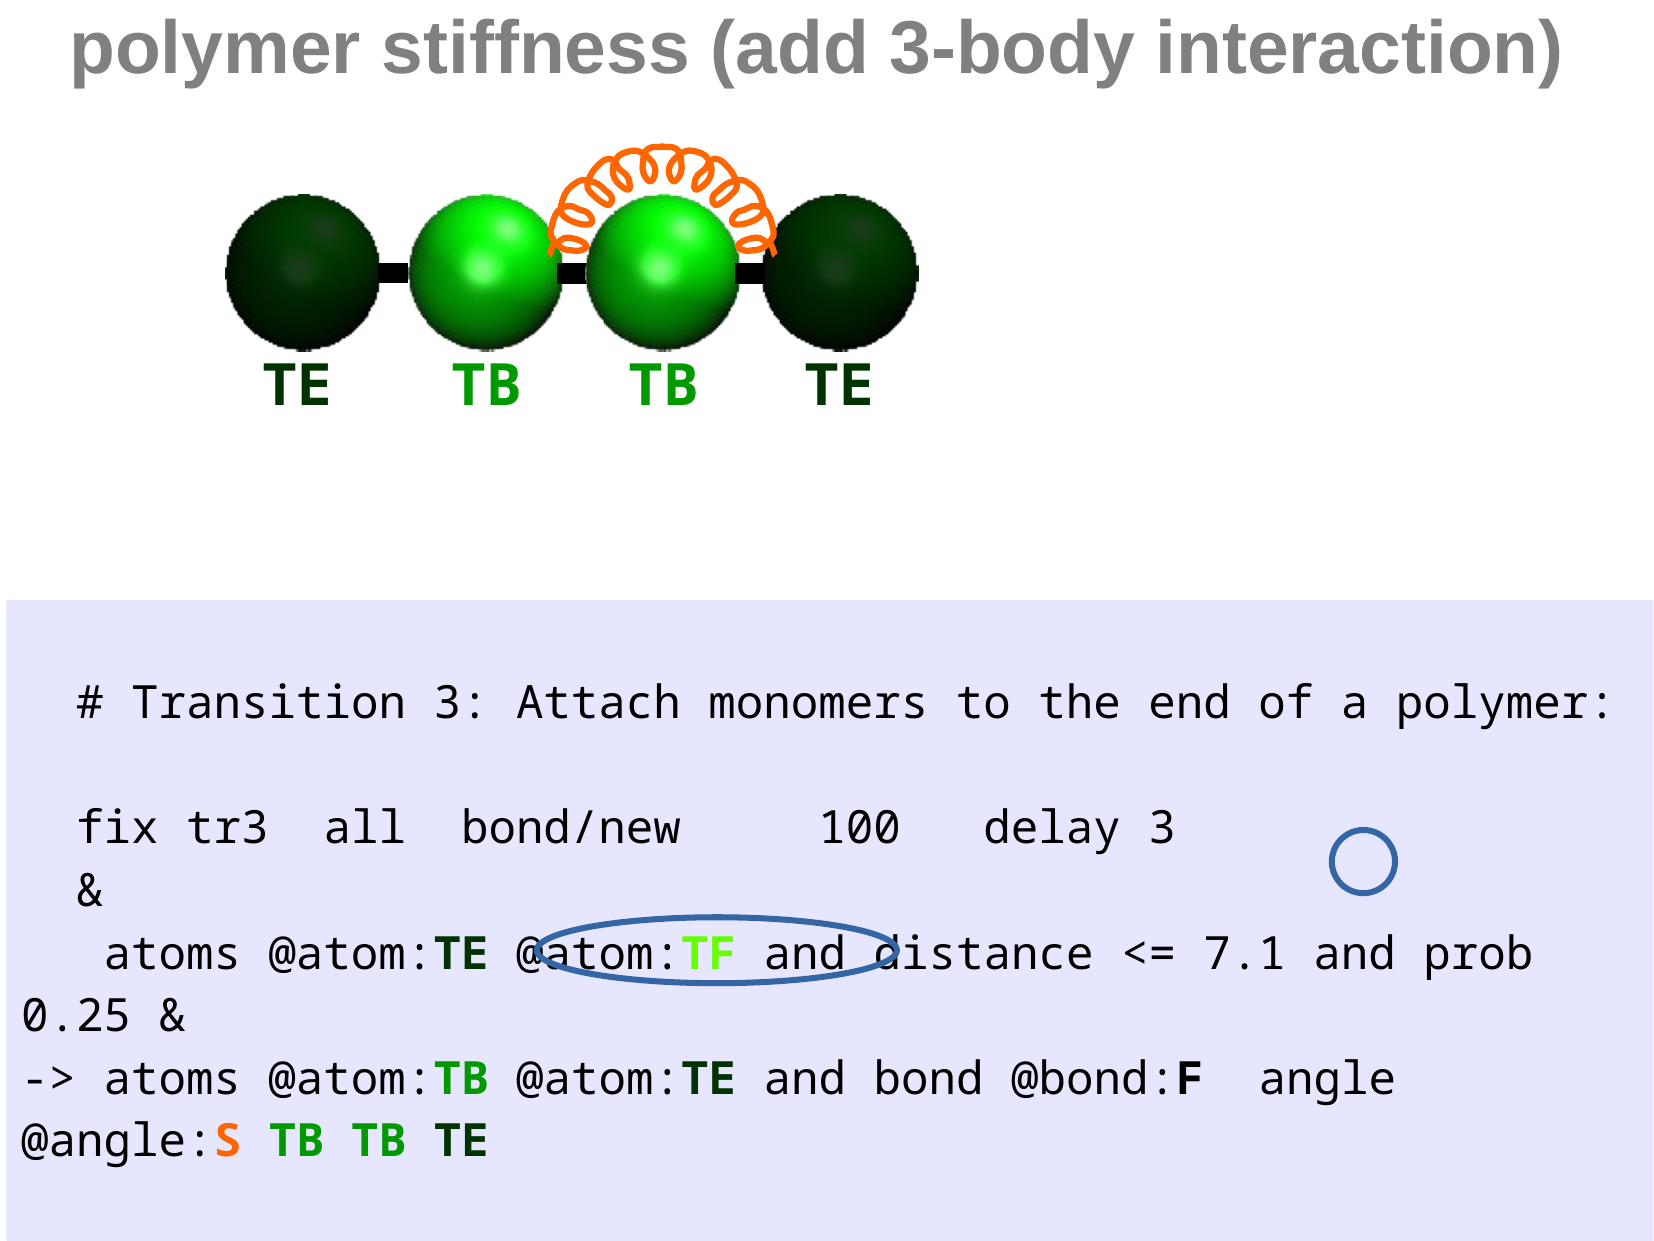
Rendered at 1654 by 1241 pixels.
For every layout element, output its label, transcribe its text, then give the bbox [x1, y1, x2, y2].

text_box polymer stiffness (add 3-body interaction) [0, 0, 1635, 140]
picture [585, 194, 742, 352]
text_box TB [381, 335, 592, 409]
picture [761, 194, 919, 336]
picture [736, 214, 742, 221]
picture [598, 194, 608, 201]
text_box TB [558, 352, 735, 410]
picture [554, 217, 565, 238]
text_box TE [735, 336, 946, 410]
picture [408, 194, 565, 335]
picture [761, 217, 770, 238]
text_box TE [192, 335, 381, 409]
text_box # Transition 3: Attach monomers to the end of a polymer: fix tr3 all bond/new 100 delay 3 & atoms @atom:TE @atom:TF and distance <= 7.1 and prob 0.25 & -> atoms @atom:TB @atom:TE and bond @bond:F angle @angle:S TB TB TE angle_coeff @angle:S harmonic 851.1 180 #(persistence=10um) [6, 600, 1654, 1241]
picture [716, 194, 726, 201]
picture [225, 194, 382, 352]
